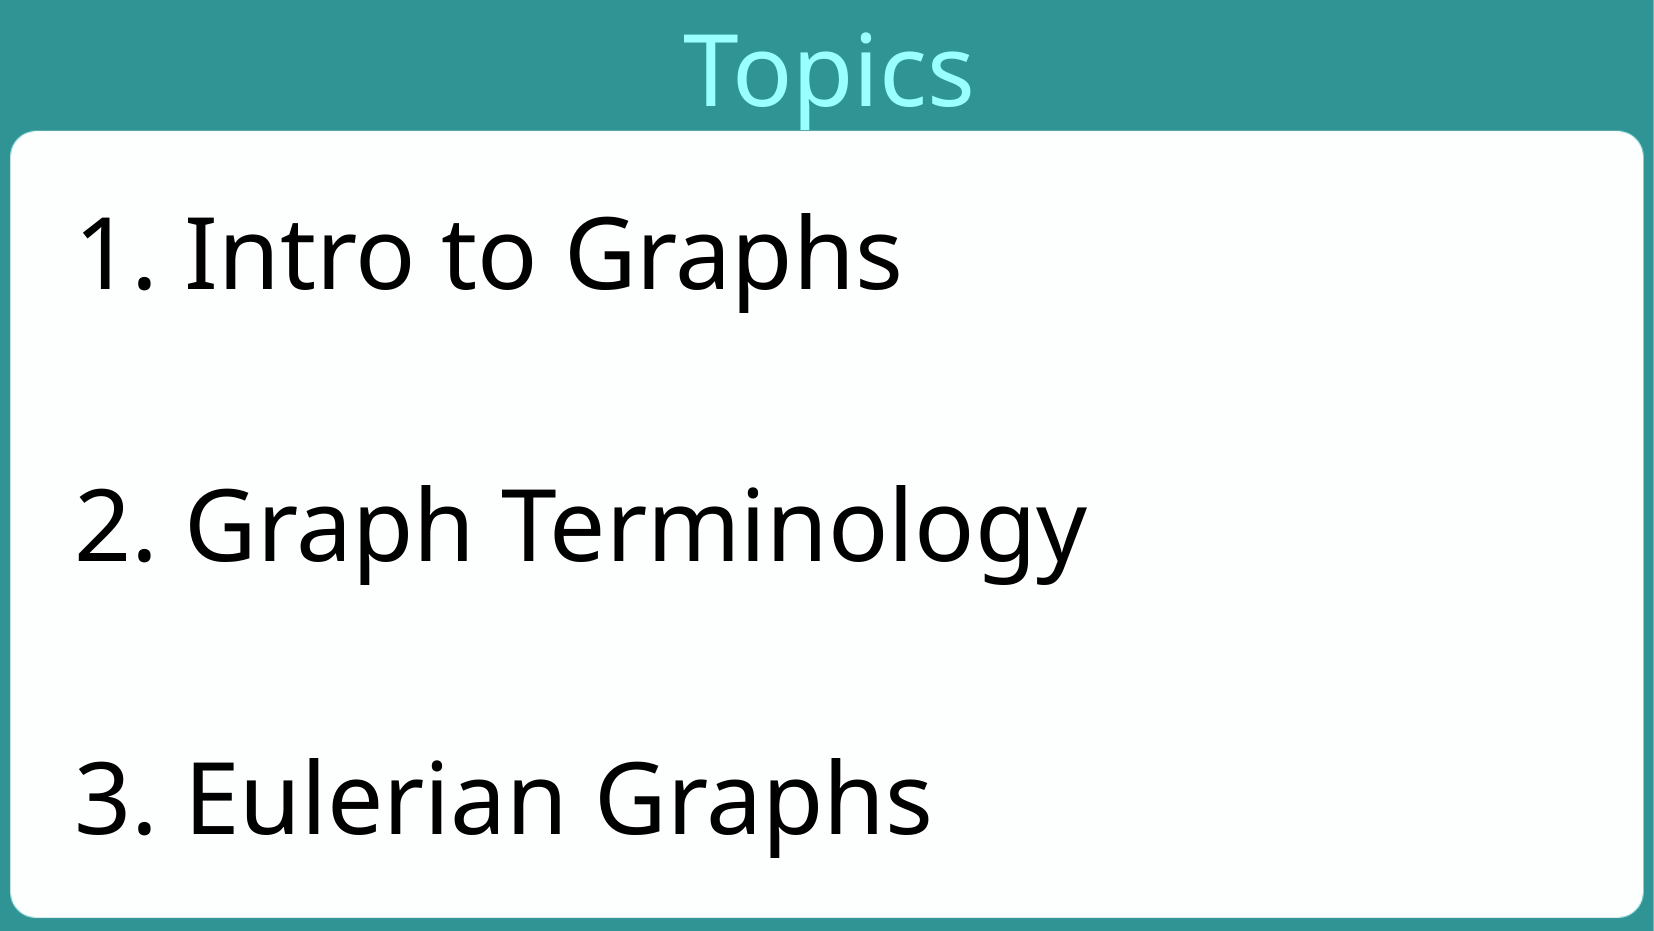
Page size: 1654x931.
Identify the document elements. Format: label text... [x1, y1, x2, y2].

text_box 1. Intro to Graphs 2. Graph Terminology 3. Eulerian Graphs [74, 182, 1612, 879]
picture [0, 0, 1654, 931]
title Topics [85, 8, 1574, 126]
